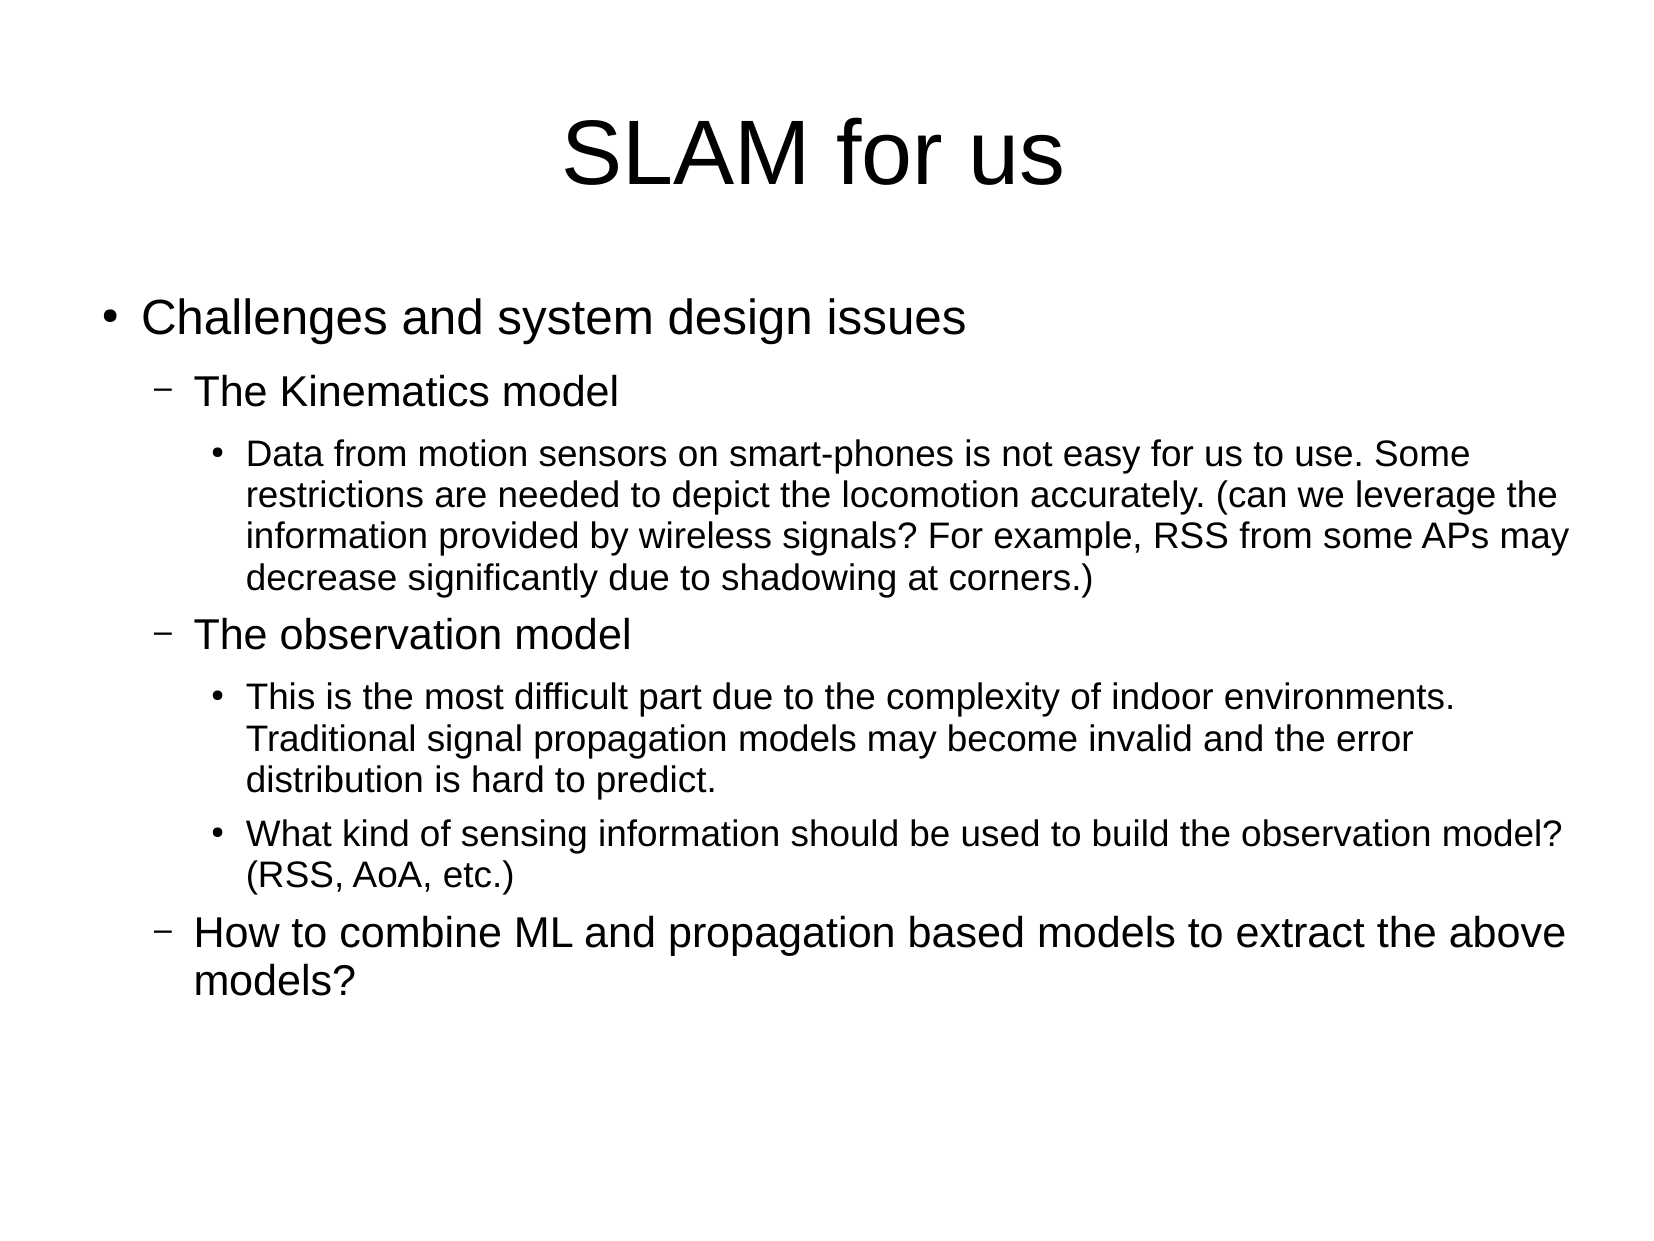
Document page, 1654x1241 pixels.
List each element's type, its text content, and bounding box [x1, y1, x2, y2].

list Challenges and system design issues The Kinematics model Data from motion sensors on smart-phones is not easy for us to use. Some restrictions are needed to depict the locomotion accurately. (can we leverage the information provided by wireless signals? For example, RSS from some APs may decrease significantly due to shadowing at corners.) The observation model This is the most difficult part due to the complexity of indoor environments. Traditional signal propagation models may become invalid and the error distribution is hard to predict. What kind of sensing information should be used to build the observation model? (RSS, AoA, etc.) How to combine ML and propagation based models to extract the above models? [88, 290, 1577, 1010]
title SLAM for us [82, 49, 1571, 257]
